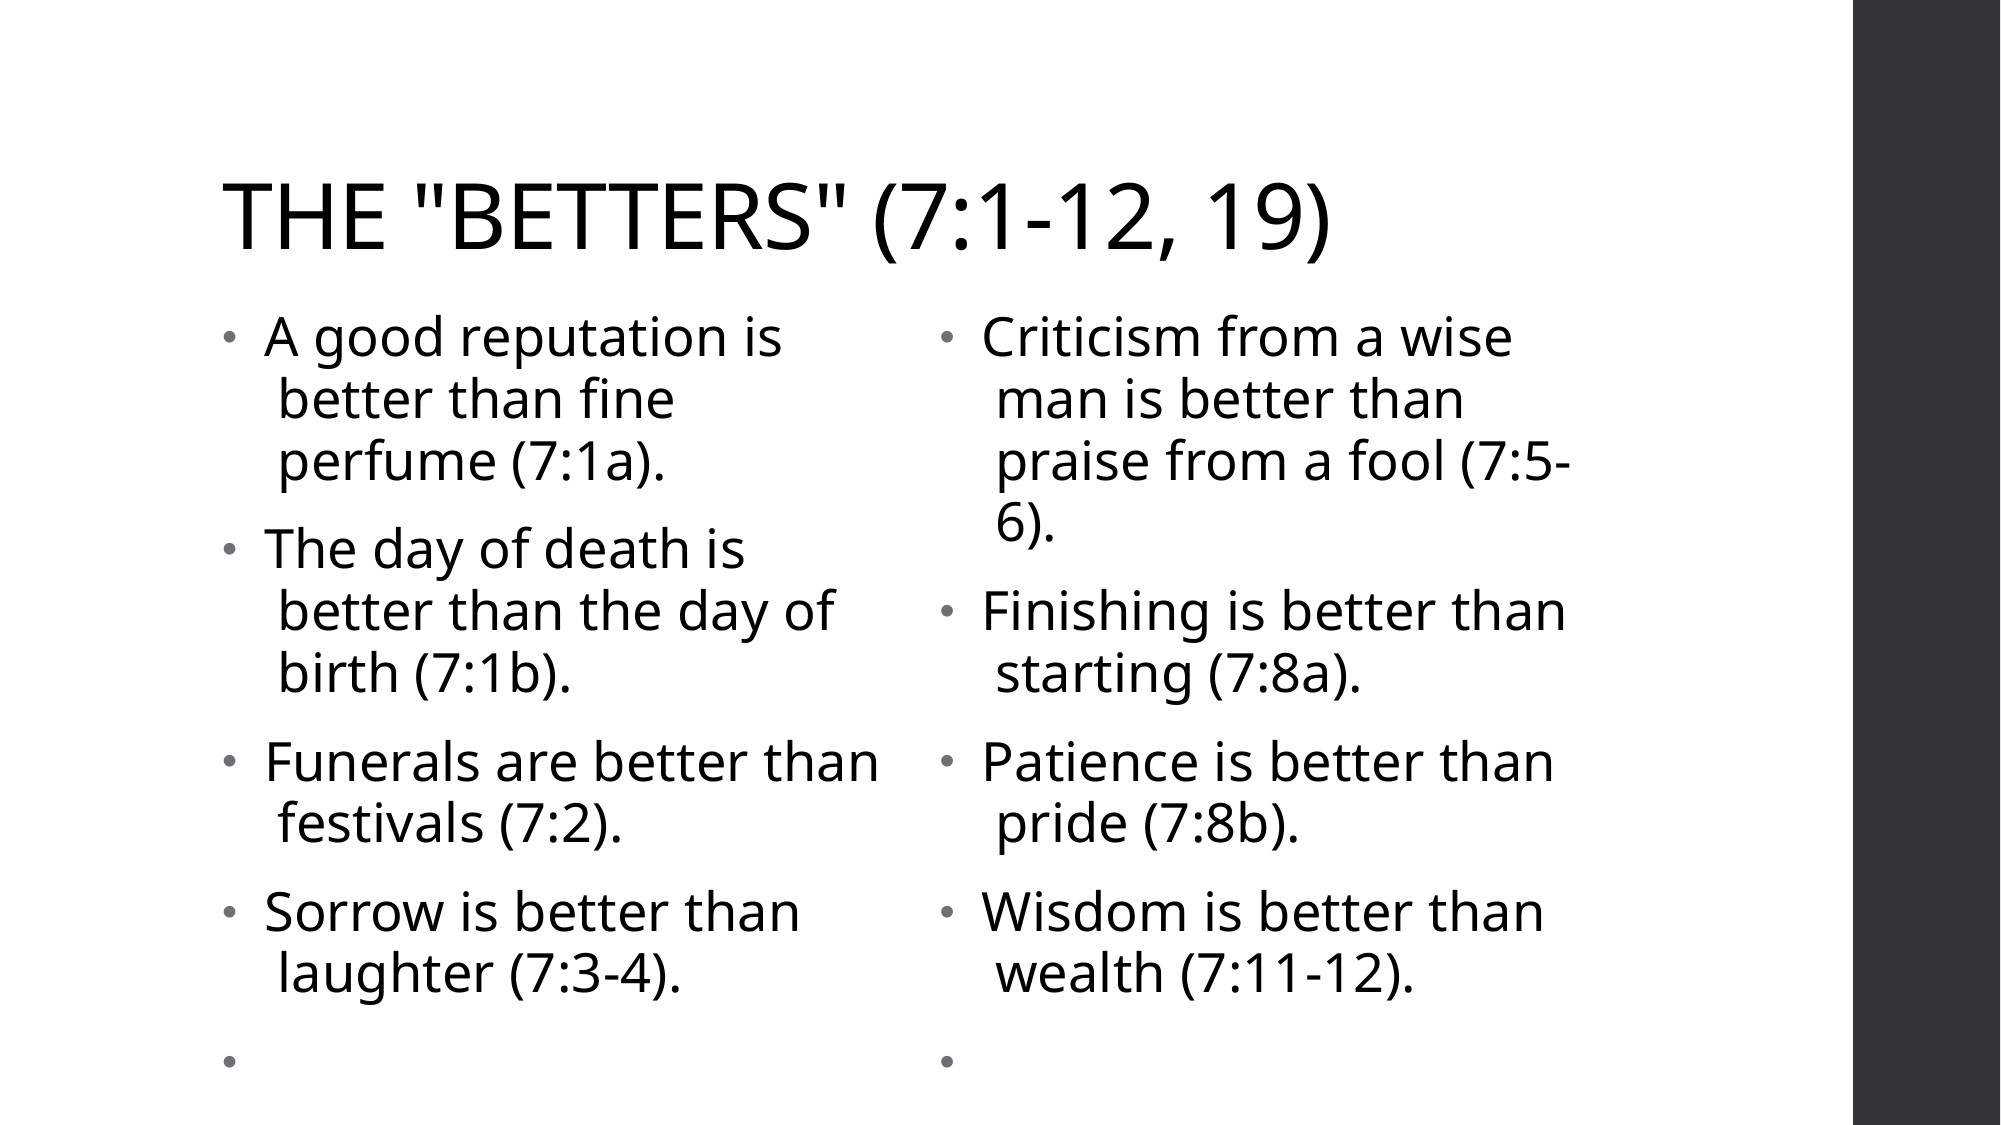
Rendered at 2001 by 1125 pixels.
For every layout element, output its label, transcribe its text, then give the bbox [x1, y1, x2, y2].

list Criticism from a wise man is better than praise from a fool (7:5-6). Finishing is better than starting (7:8a). Patience is better than pride (7:8b). Wisdom is better than wealth (7:11-12). [924, 299, 1617, 1014]
list A good reputation is better than fine perfume (7:1a). The day of death is better than the day of birth (7:1b). Funerals are better than festivals (7:2). Sorrow is better than laughter (7:3-4). [207, 299, 900, 1014]
title THE "BETTERS" (7:1-12, 19) [206, 60, 1797, 278]
